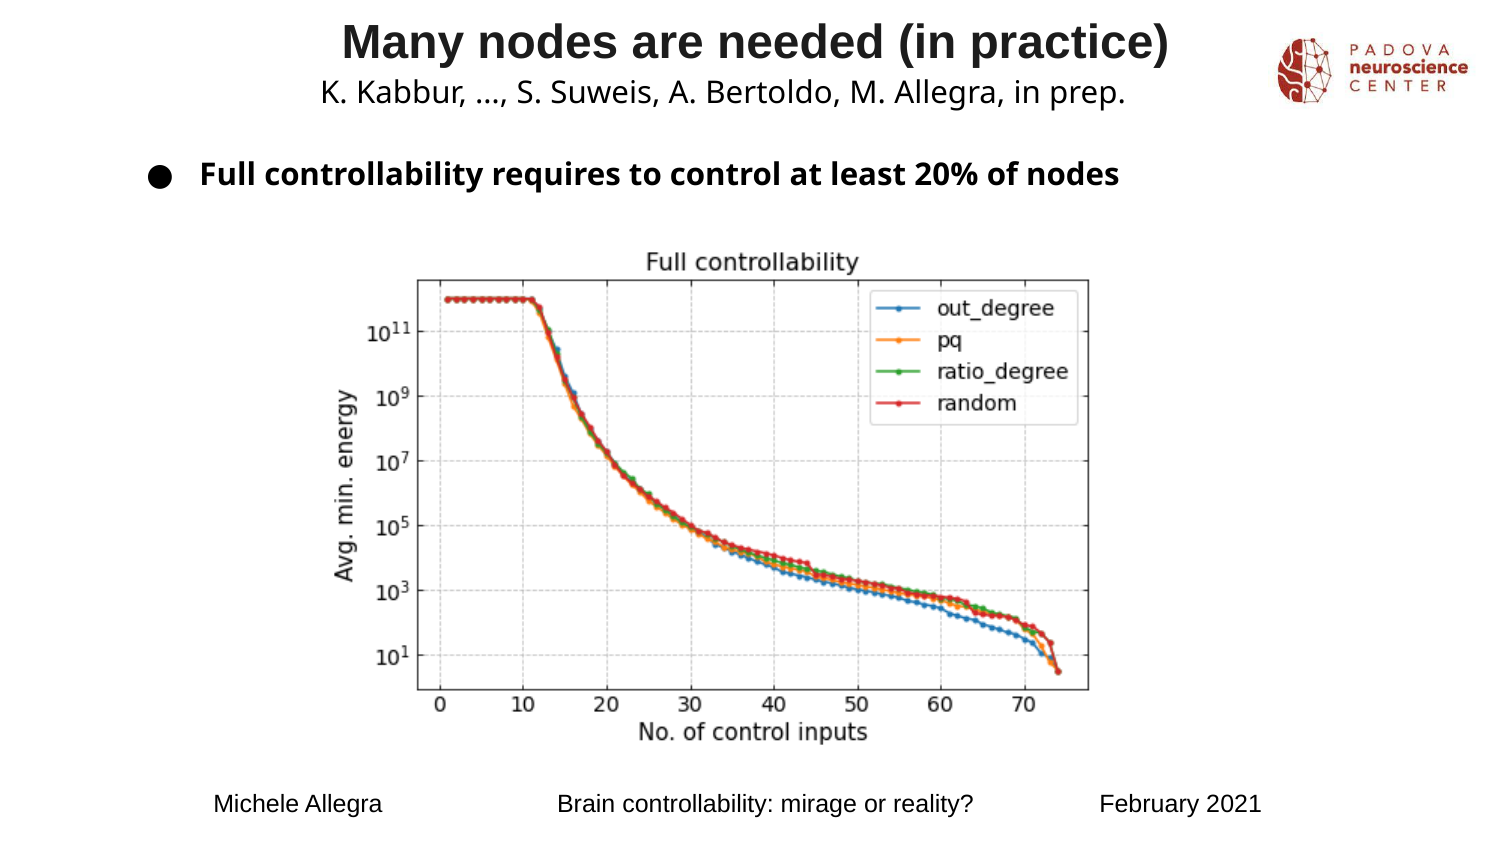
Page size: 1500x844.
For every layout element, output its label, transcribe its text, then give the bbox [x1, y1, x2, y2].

text_box Michele Allegra Brain controllability: mirage or reality? February 2021 [64, 776, 1415, 828]
text_box Full controllability requires to control at least 20% of nodes [109, 31, 1241, 715]
text_box Many nodes are needed (in practice) [62, 0, 1450, 82]
picture [309, 215, 1175, 757]
picture [1268, 10, 1476, 123]
text_box K. Kabbur, …, S. Suweis, A. Bertoldo, M. Allegra, in prep. [230, 56, 1299, 125]
